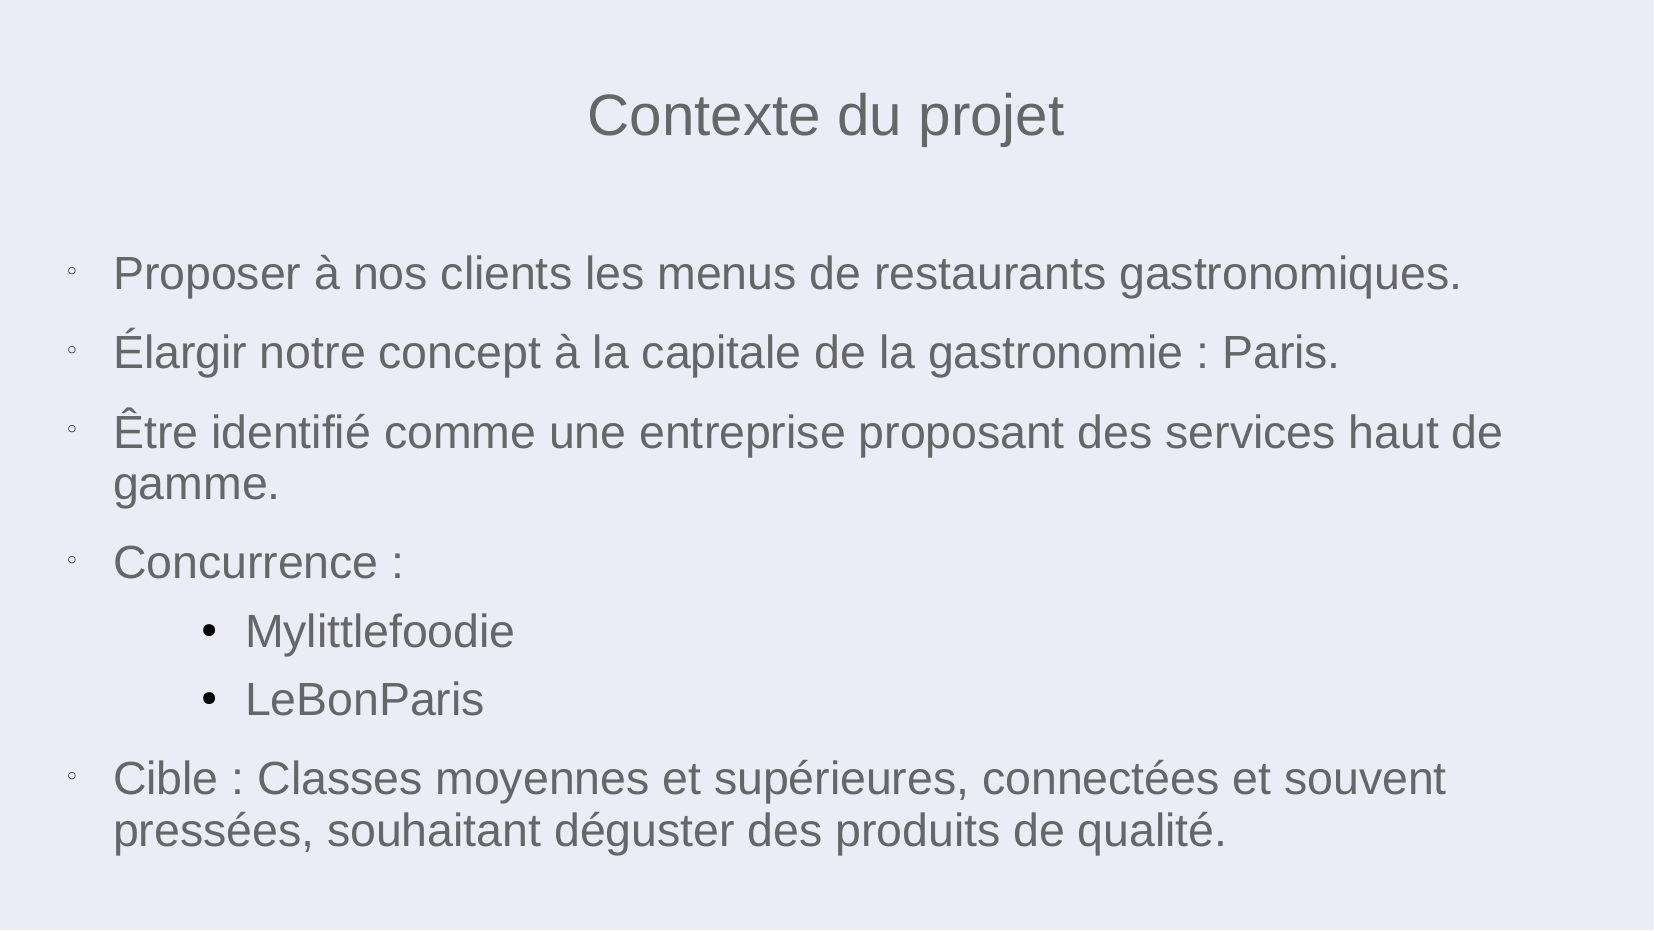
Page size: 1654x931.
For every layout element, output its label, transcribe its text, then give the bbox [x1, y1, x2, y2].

title Contexte du projet [82, 37, 1571, 177]
list Proposer à nos clients les menus de restaurants gastronomiques. Élargir notre concept à la capitale de la gastronomie : Paris. Être identifié comme une entreprise proposant des services haut de gamme. Concurrence : Mylittlefoodie LeBonParis Cible : Classes moyennes et supérieures, connectées et souvent pressées, souhaitant déguster des produits de qualité. [47, 177, 1619, 863]
